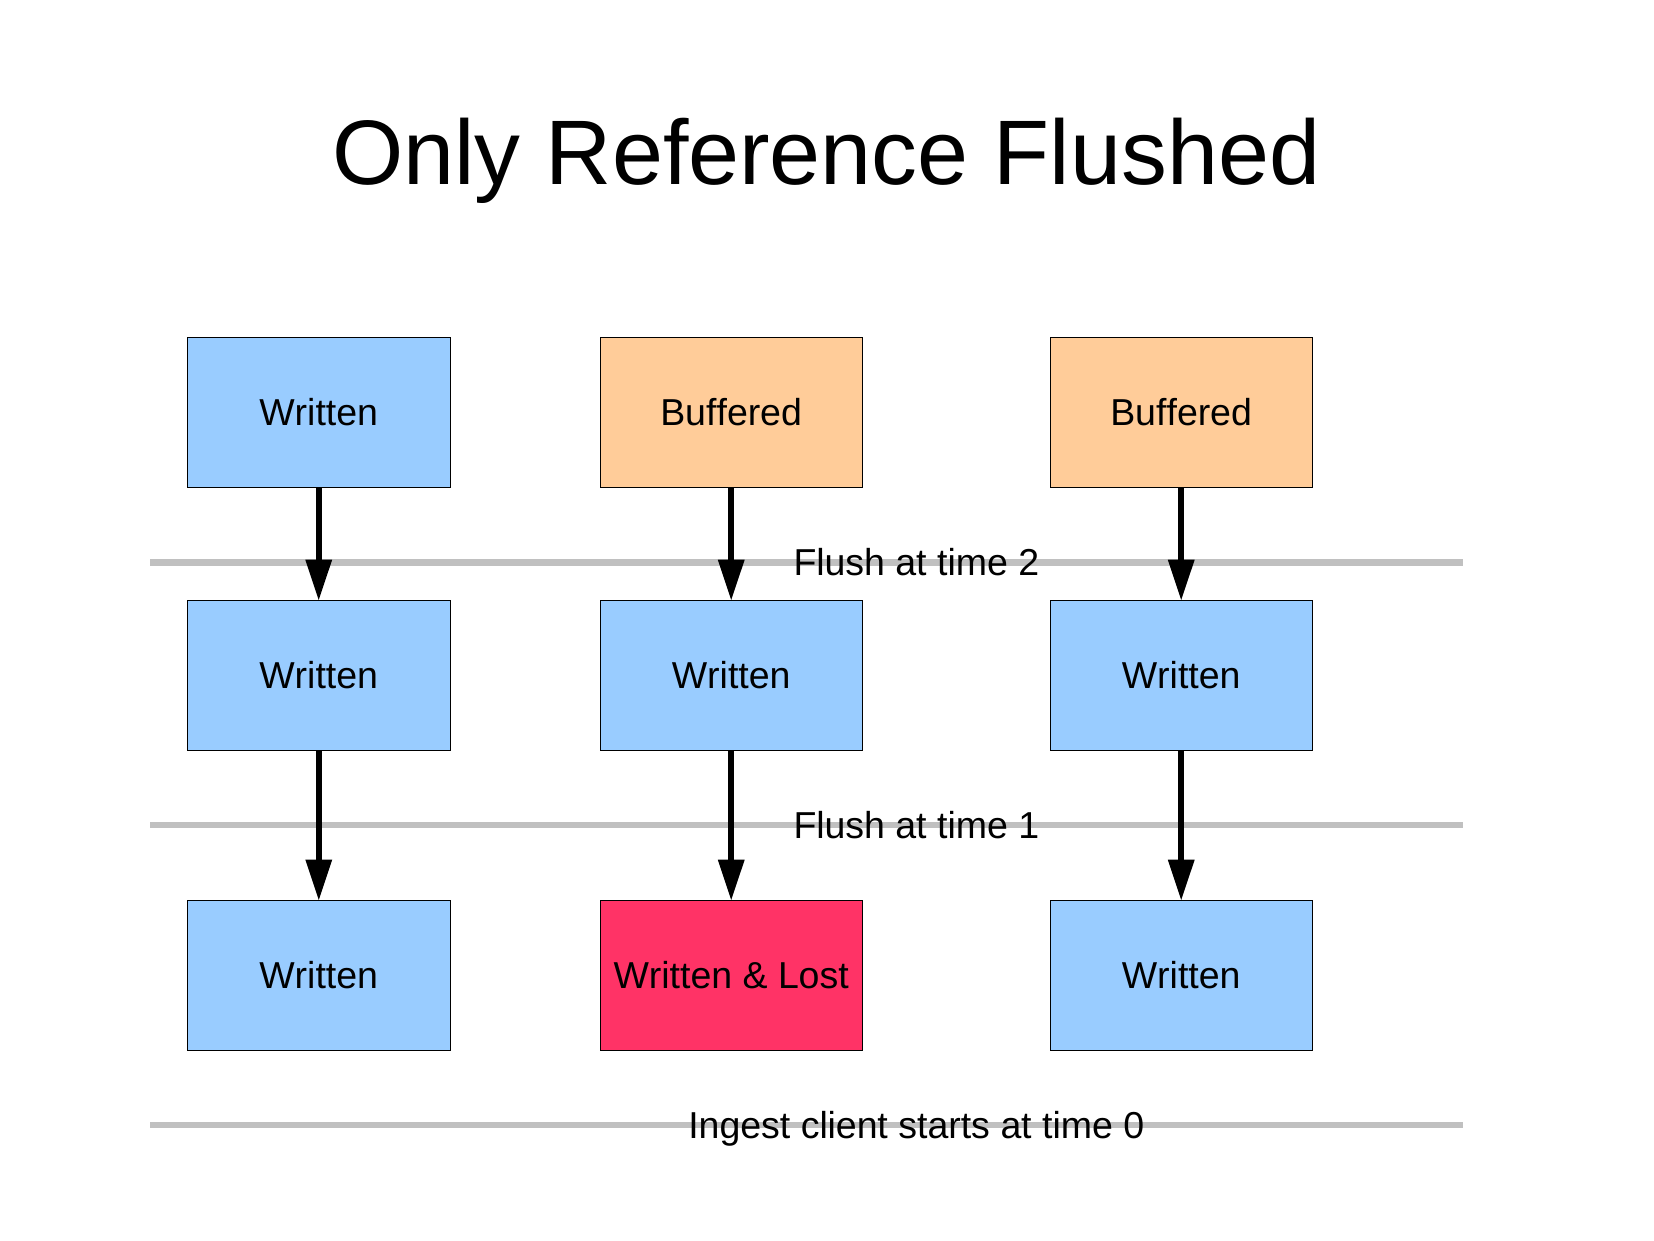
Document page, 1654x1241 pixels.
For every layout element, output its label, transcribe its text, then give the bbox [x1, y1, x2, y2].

text_box Buffered [1050, 337, 1313, 488]
text_box Written & Lost [600, 900, 863, 1051]
text_box Written [1050, 600, 1313, 751]
text_box Buffered [600, 337, 863, 488]
title Only Reference Flushed [82, 49, 1571, 257]
text_box Written [1050, 900, 1313, 1051]
text_box Written [187, 900, 451, 1051]
text_box Written [187, 337, 451, 488]
text_box Written [600, 600, 863, 751]
text_box Written [187, 600, 451, 751]
